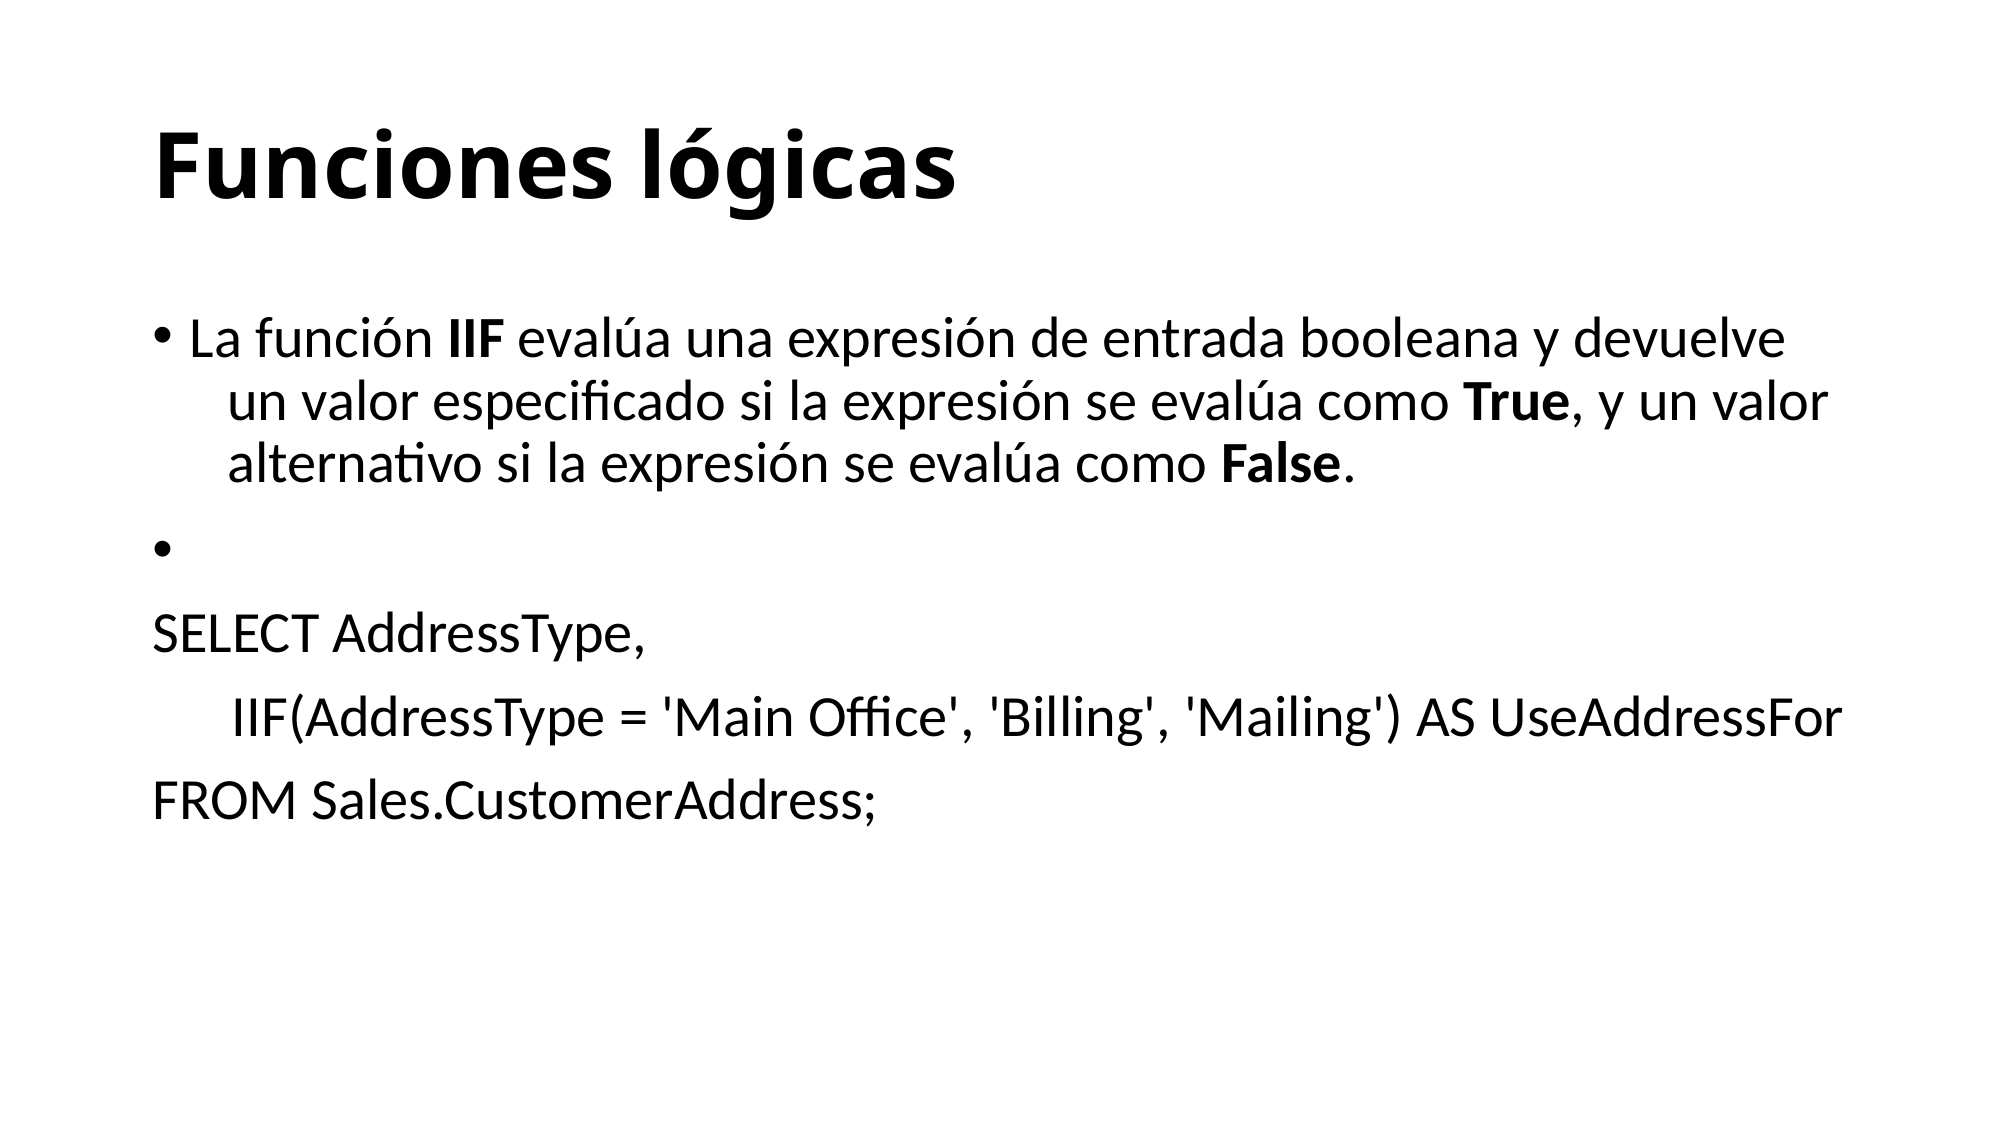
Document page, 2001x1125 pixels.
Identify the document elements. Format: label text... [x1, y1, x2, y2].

list La función IIF evalúa una expresión de entrada booleana y devuelve un valor especificado si la expresión se evalúa como True, y un valor alternativo si la expresión se evalúa como False. SELECT AddressType, IIF(AddressType = 'Main Office', 'Billing', 'Mailing') AS UseAddressFor FROM Sales.CustomerAddress; [137, 299, 1863, 1014]
title Funciones lógicas [137, 59, 1863, 278]
